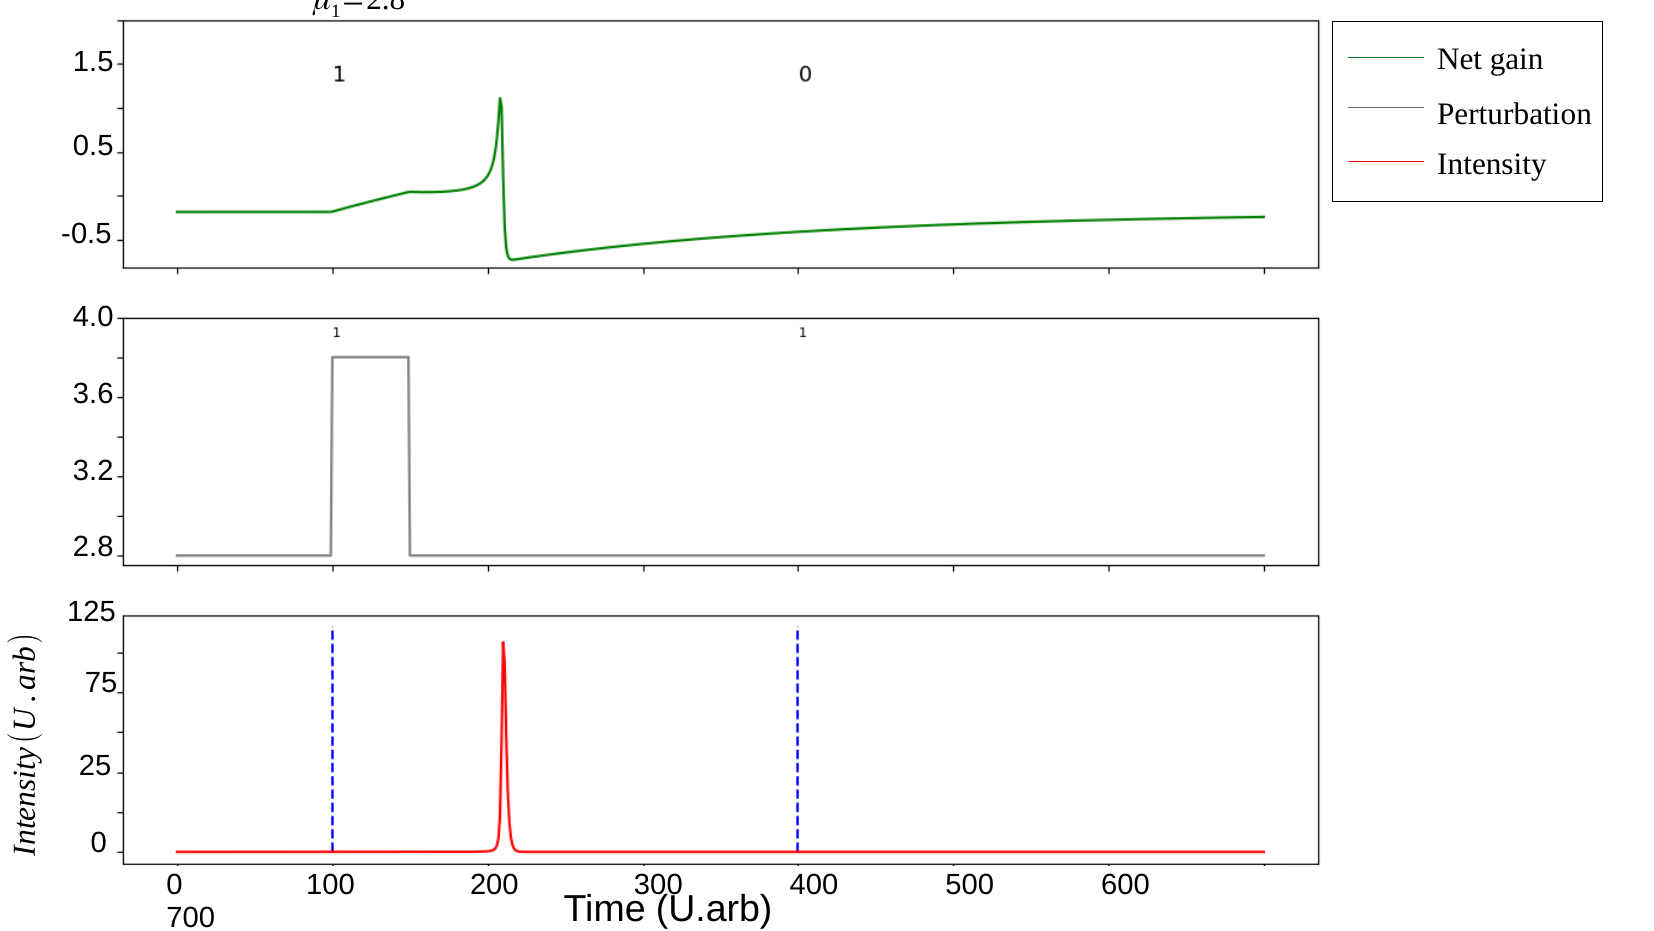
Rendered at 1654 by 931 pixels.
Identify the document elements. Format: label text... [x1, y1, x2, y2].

text_box 25 [64, 741, 155, 789]
text_box 0.5 [58, 121, 134, 169]
text_box 0 100 200 300 400 500 600 700 [151, 861, 1321, 931]
text_box 0 [75, 818, 166, 866]
chart [4, 625, 44, 866]
text_box -0.5 [46, 209, 137, 258]
text_box Time (U.arb) [548, 879, 788, 931]
text_box 2.8 [58, 522, 149, 571]
text_box Intensity [1422, 139, 1618, 189]
text_box Perturbation [1422, 88, 1618, 139]
text_box 3.2 [58, 446, 149, 494]
text_box [1332, 21, 1603, 202]
text_box 1.5 [58, 37, 134, 86]
text_box Net gain [1422, 34, 1559, 84]
chart [303, 0, 414, 21]
text_box 3.6 [58, 369, 149, 417]
text_box 75 [70, 658, 144, 712]
picture [114, 0, 1471, 913]
text_box [4, 0, 151, 927]
text_box 125 [52, 587, 143, 636]
text_box 4.0 [58, 292, 149, 341]
